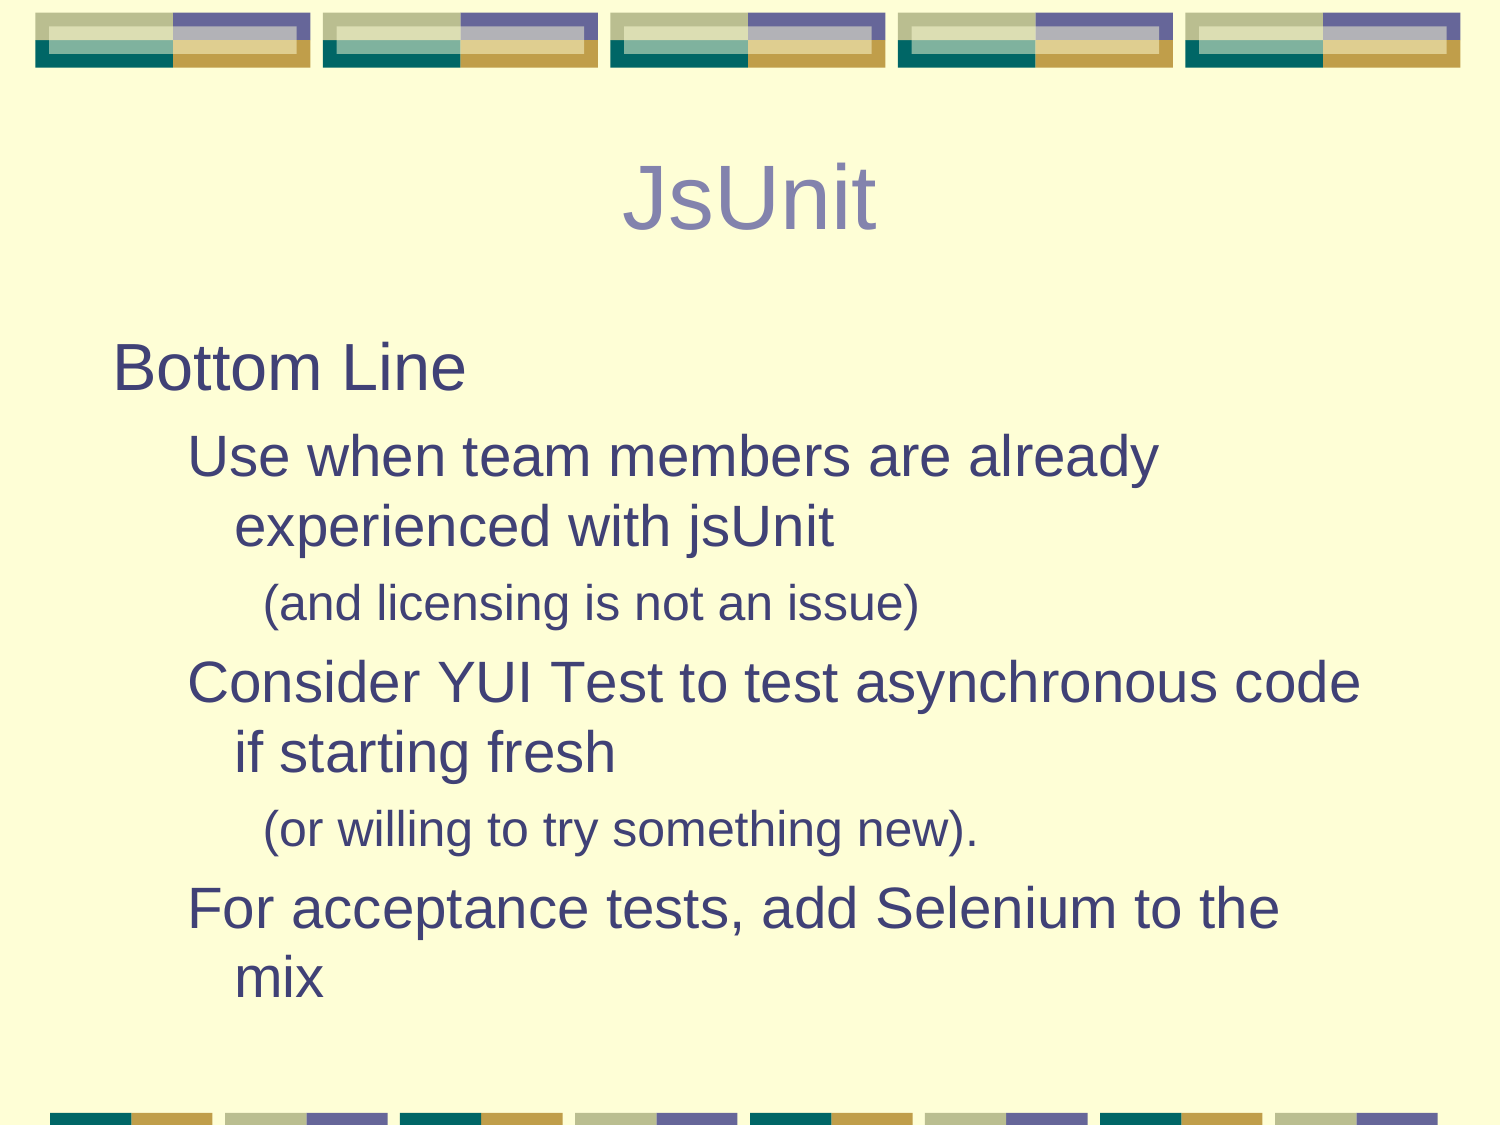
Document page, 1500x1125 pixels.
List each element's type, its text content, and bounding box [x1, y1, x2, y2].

title JsUnit [112, 79, 1388, 308]
list Bottom Line Use when team members are already experienced with jsUnit (and licensing is not an issue) Consider YUI Test to test asynchronous code if starting fresh (or willing to try something new). For acceptance tests, add Selenium to the mix [112, 324, 1388, 1004]
